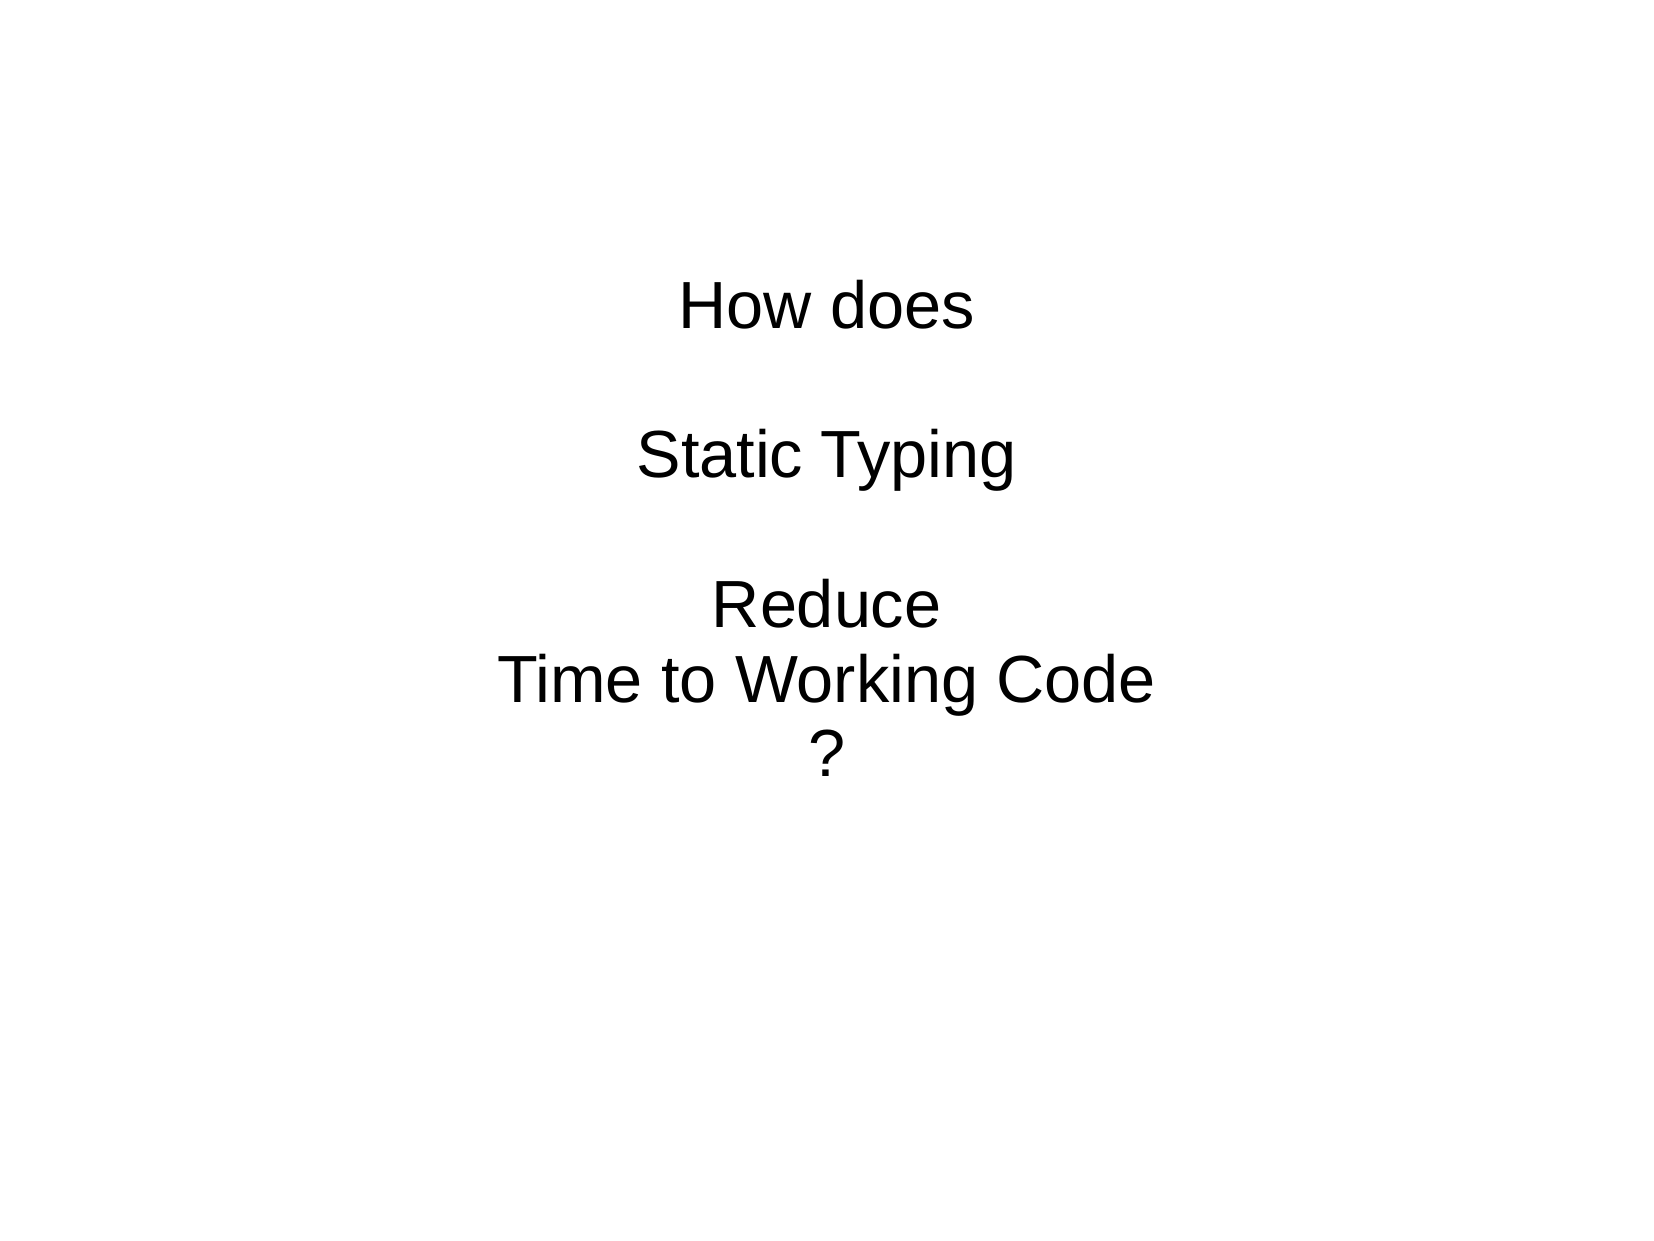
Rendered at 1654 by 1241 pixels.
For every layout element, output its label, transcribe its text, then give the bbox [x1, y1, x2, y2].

subtitle How does Static Typing Reduce Time to Working Code ? [82, 49, 1571, 1010]
